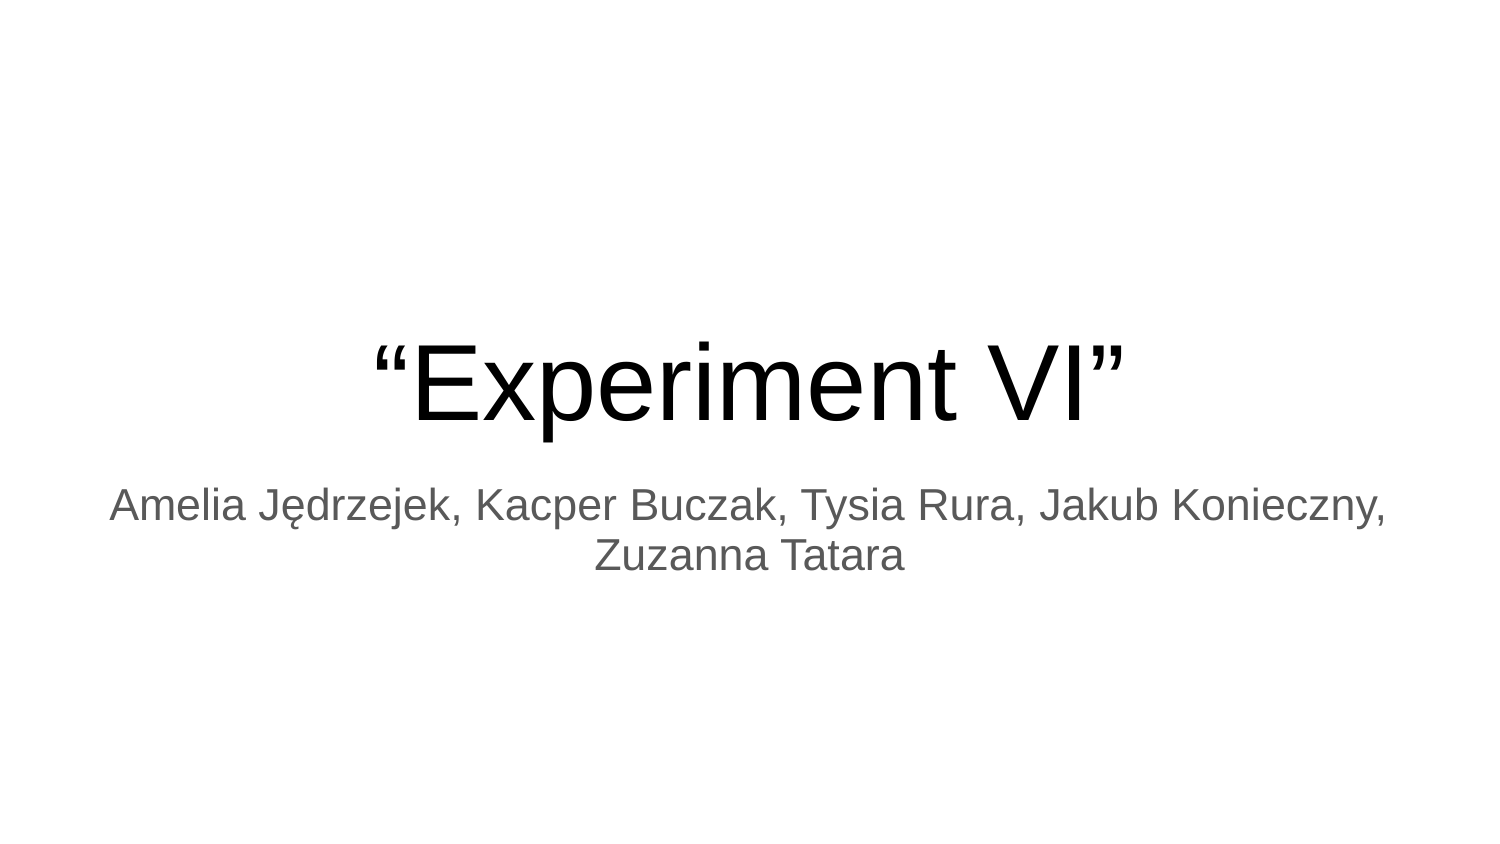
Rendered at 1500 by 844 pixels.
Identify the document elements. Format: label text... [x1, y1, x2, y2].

title “Experiment VI” [51, 122, 1449, 459]
subtitle Amelia Jędrzejek, Kacper Buczak, Tysia Rura, Jakub Konieczny, Zuzanna Tatara [51, 464, 1449, 595]
